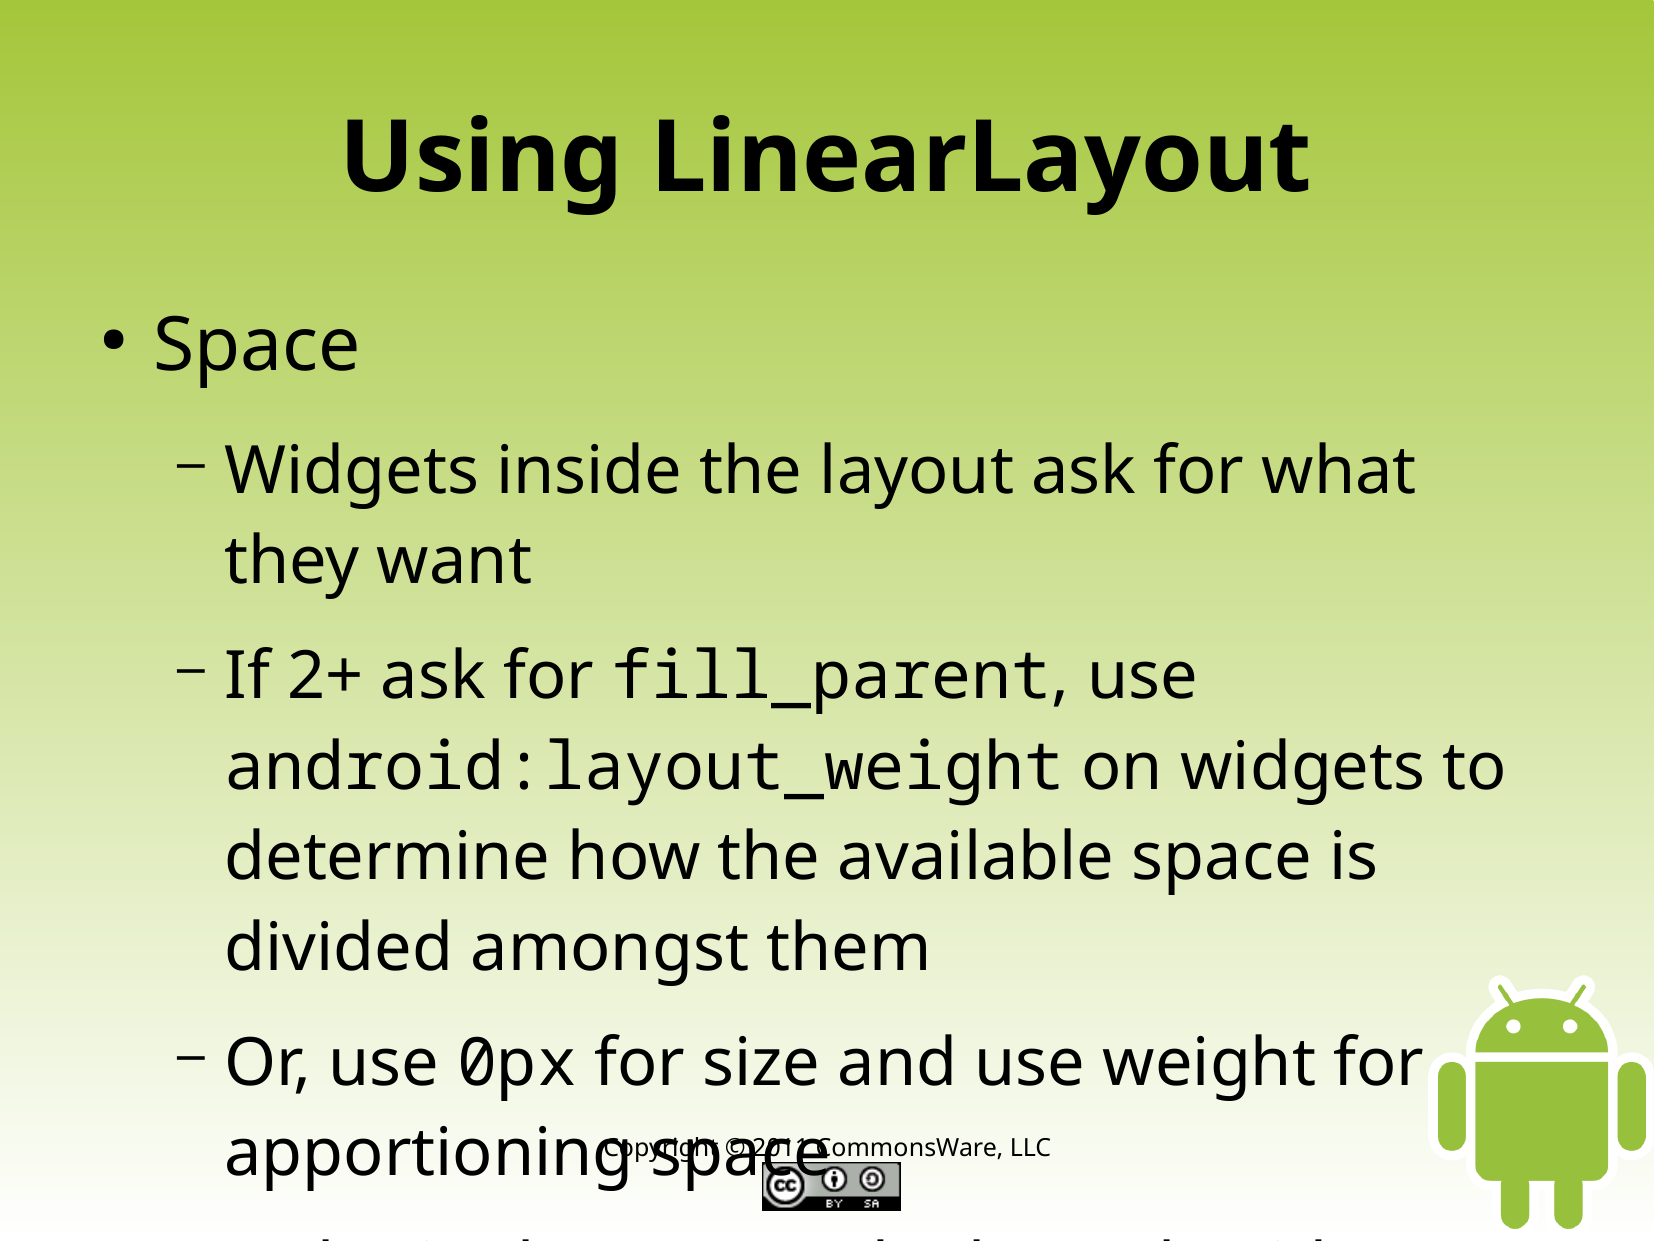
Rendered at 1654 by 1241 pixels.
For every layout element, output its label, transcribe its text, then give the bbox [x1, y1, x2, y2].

picture [1428, 975, 1654, 1238]
picture [762, 1162, 901, 1211]
list Space Widgets inside the layout ask for what they want If 2+ ask for fill_parent, use android:layout_weight on widgets to determine how the available space is divided amongst them Or, use 0px for size and use weight for apportioning space Only single pass made through widgets! [82, 290, 1571, 1135]
title Using LinearLayout [82, 49, 1571, 257]
